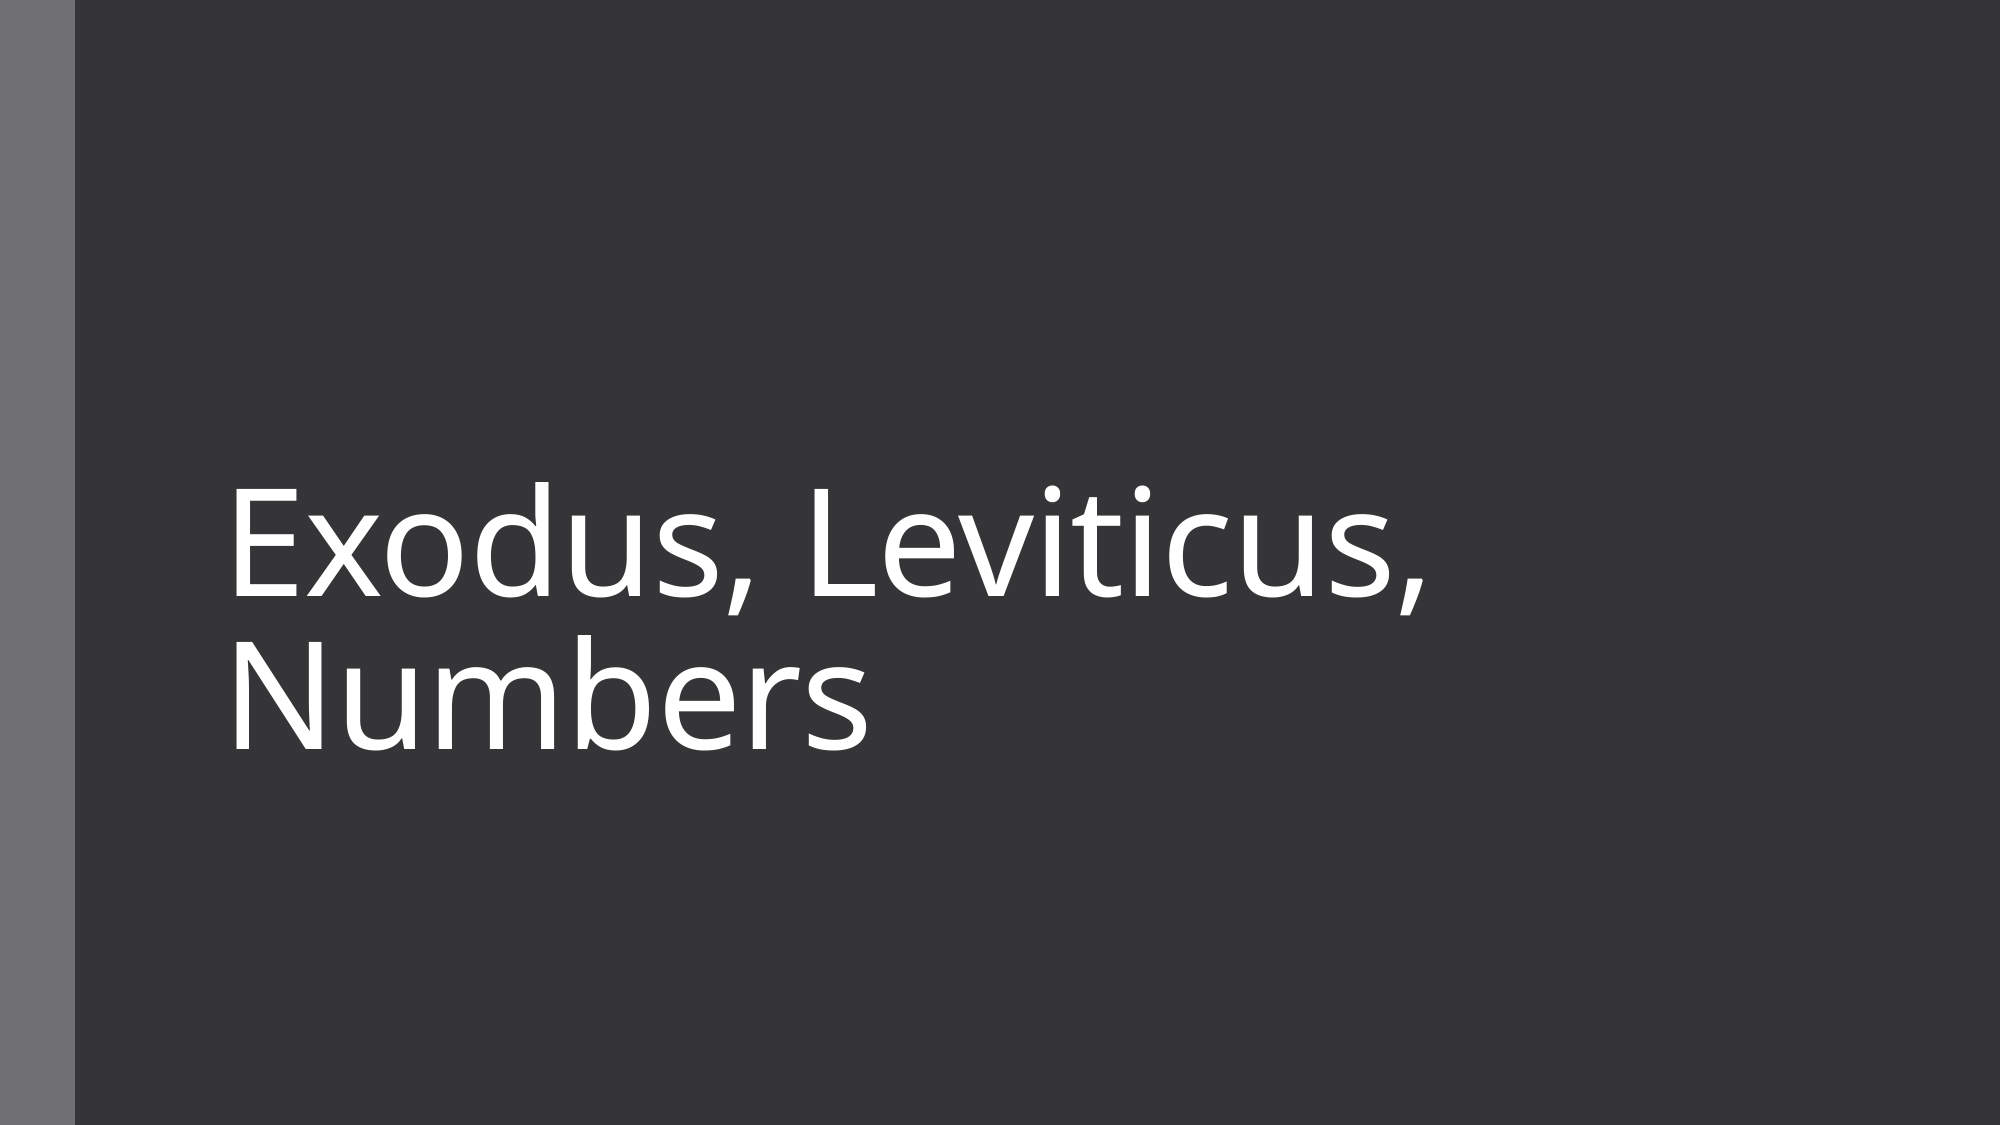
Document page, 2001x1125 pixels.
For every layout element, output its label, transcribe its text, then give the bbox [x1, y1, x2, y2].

title Exodus, Leviticus, Numbers [206, 124, 1752, 788]
